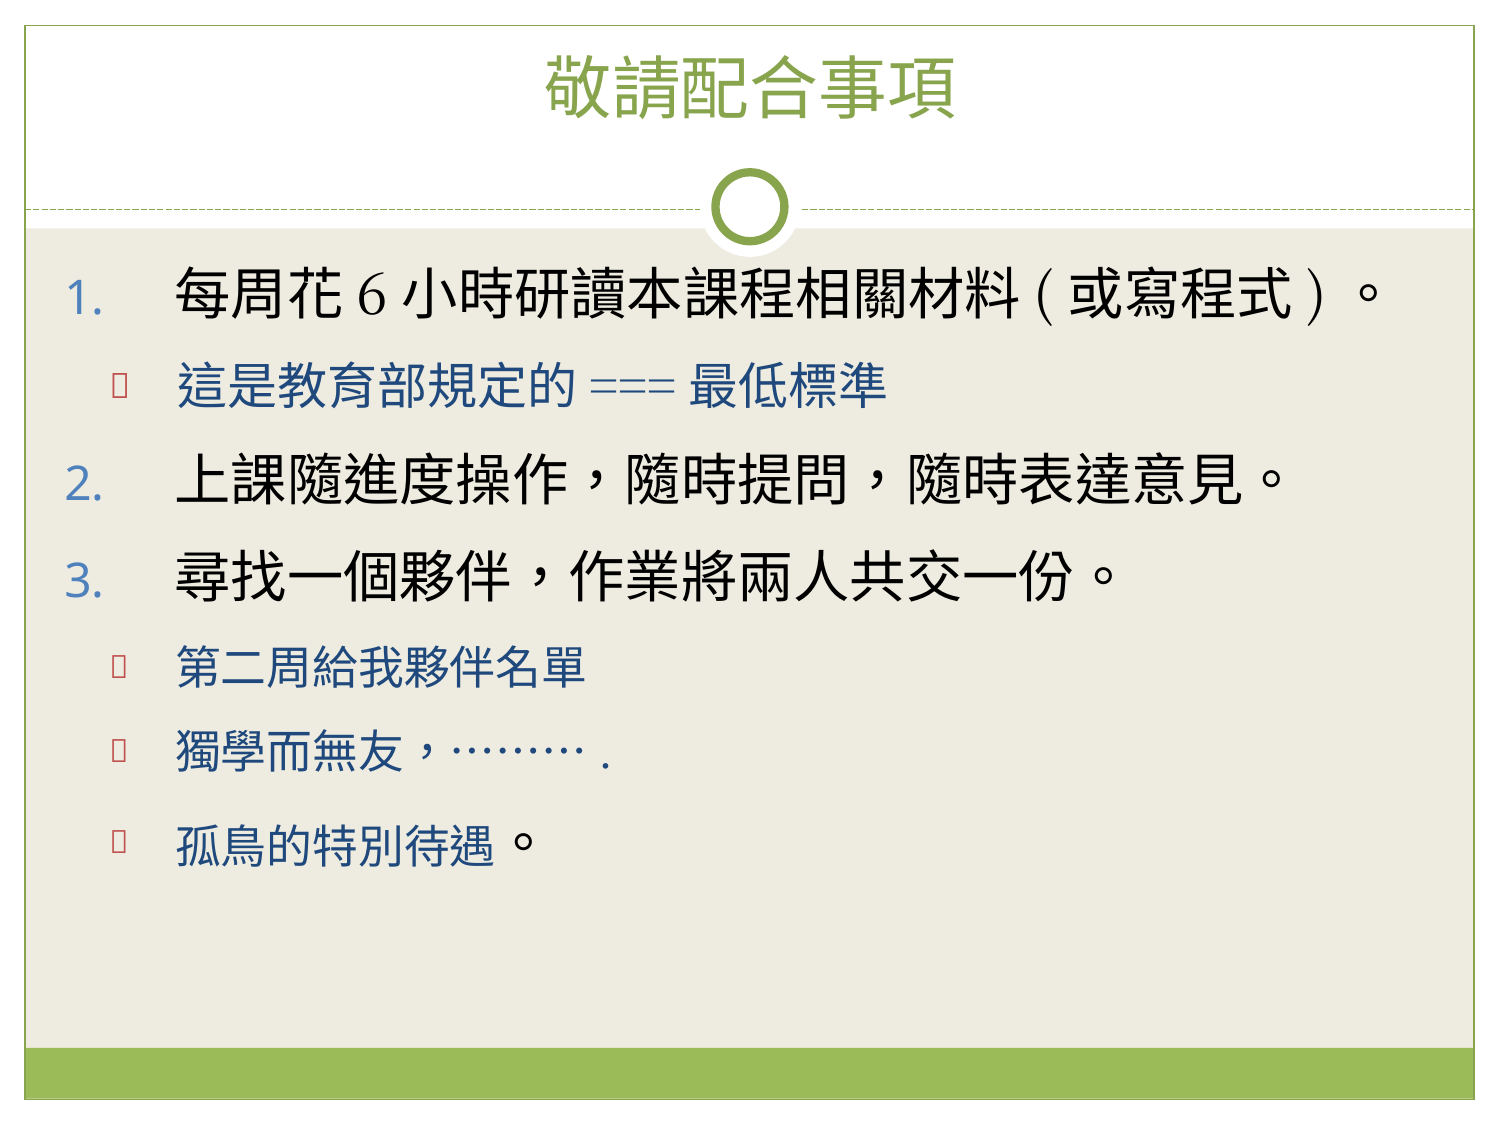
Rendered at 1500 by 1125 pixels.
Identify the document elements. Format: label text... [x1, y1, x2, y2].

list 每周花6小時研讀本課程相關材料(或寫程式)。 這是教育部規定的===最低標準 上課隨進度操作，隨時提問，隨時表達意見。 尋找一個夥伴，作業將兩人共交一份。 第二周給我夥伴名單 獨學而無友，………. 孤鳥的特別待遇。 [49, 250, 1445, 1001]
title 敬請配合事項 [49, 37, 1450, 162]
